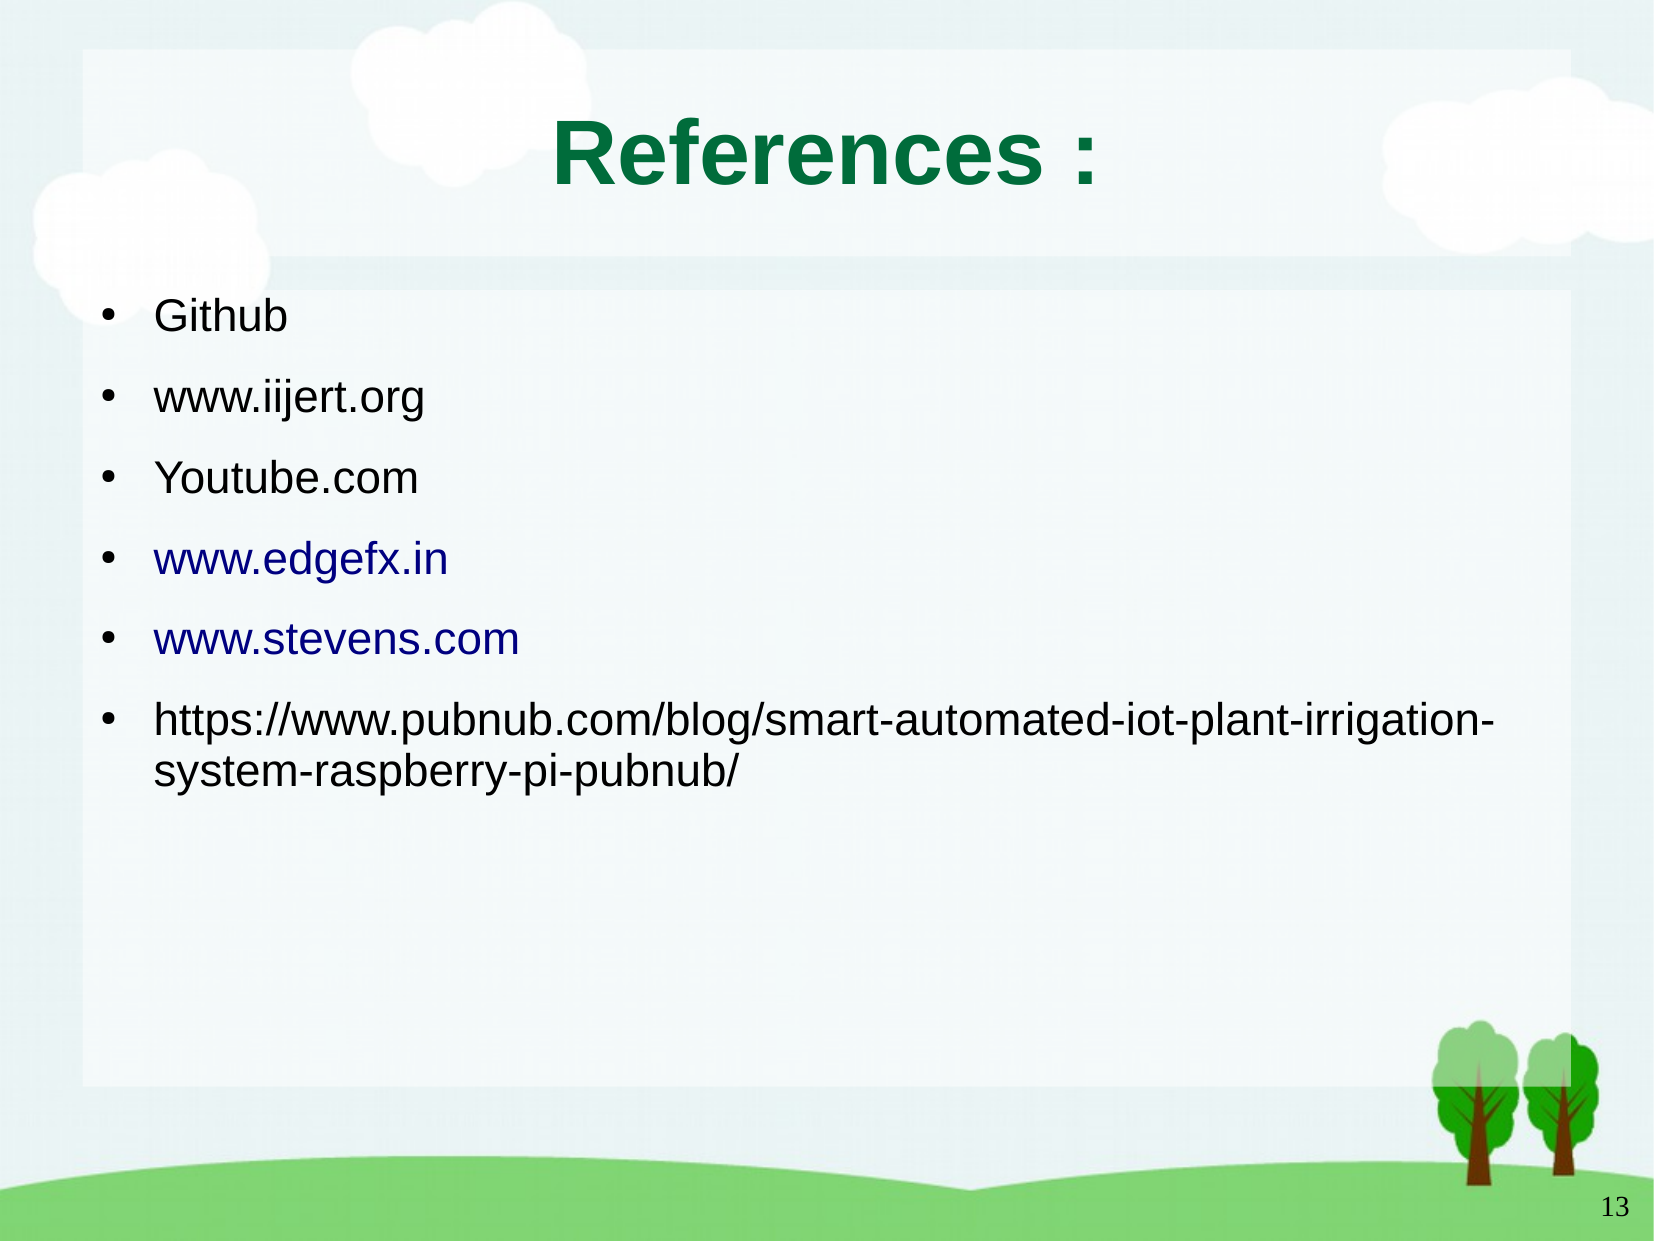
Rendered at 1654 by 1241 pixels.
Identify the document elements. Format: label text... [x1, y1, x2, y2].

picture [0, 0, 1654, 1241]
title References : [82, 49, 1571, 257]
list Github www.iijert.org Youtube.com www.edgefx.in www.stevens.com https://www.pubnub.com/blog/smart-automated-iot-plant-irrigation-system-raspberry-pi-pubnub/ [82, 290, 1571, 1087]
